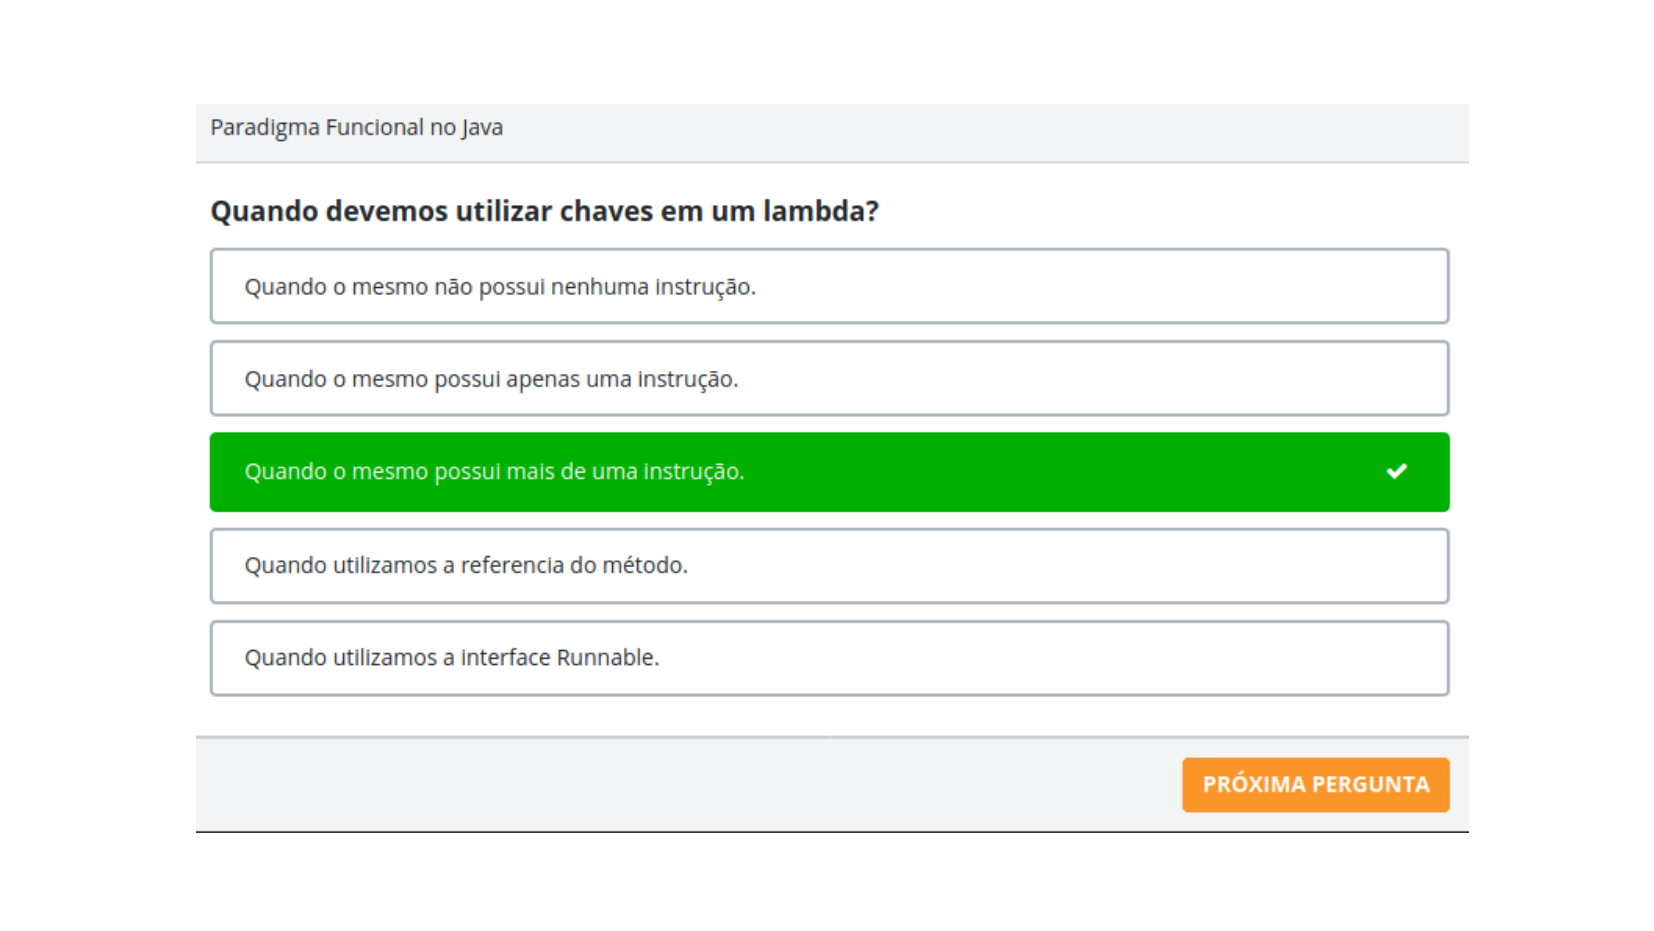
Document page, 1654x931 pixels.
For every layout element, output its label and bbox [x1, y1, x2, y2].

picture [196, 104, 1469, 833]
